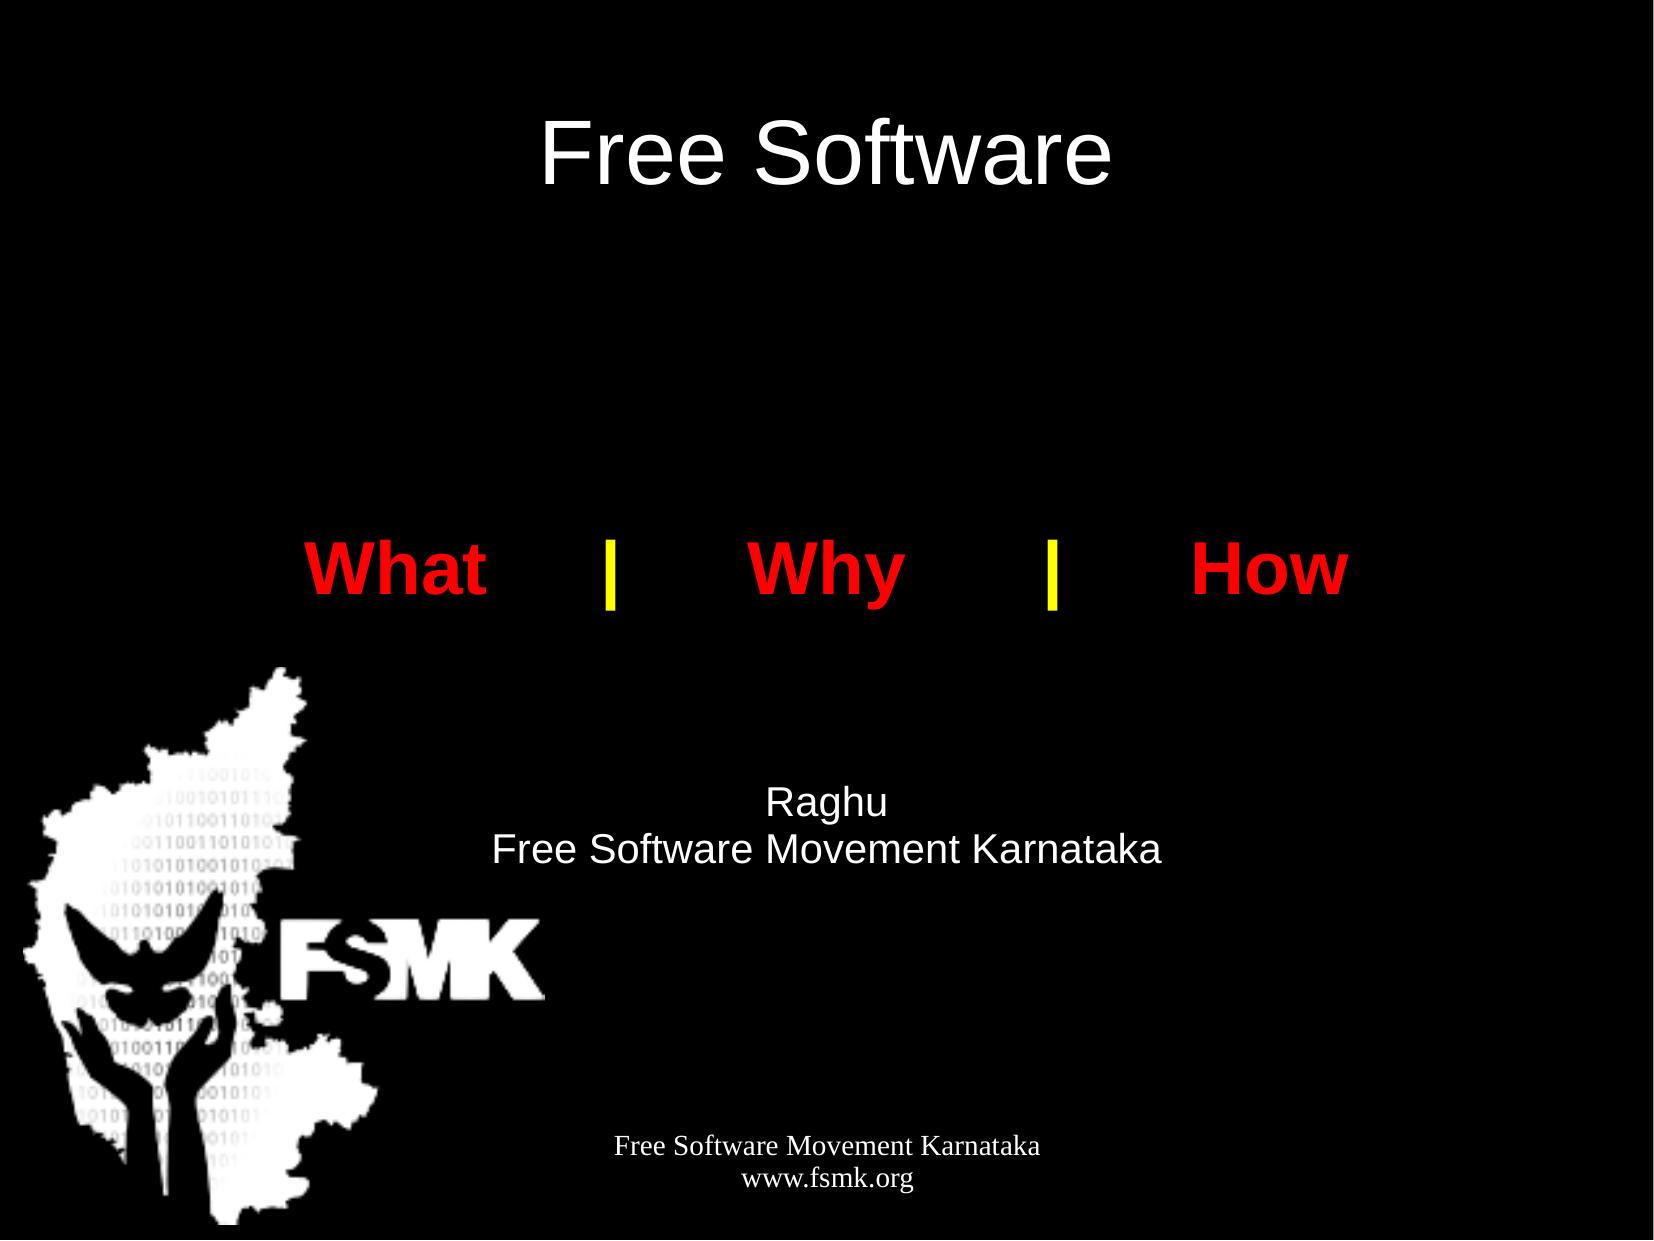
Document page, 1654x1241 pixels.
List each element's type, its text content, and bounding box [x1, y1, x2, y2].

title Free Software [82, 49, 1571, 257]
subtitle What | Why | How Raghu Free Software Movement Karnataka [82, 290, 1571, 1109]
picture [23, 667, 545, 1225]
